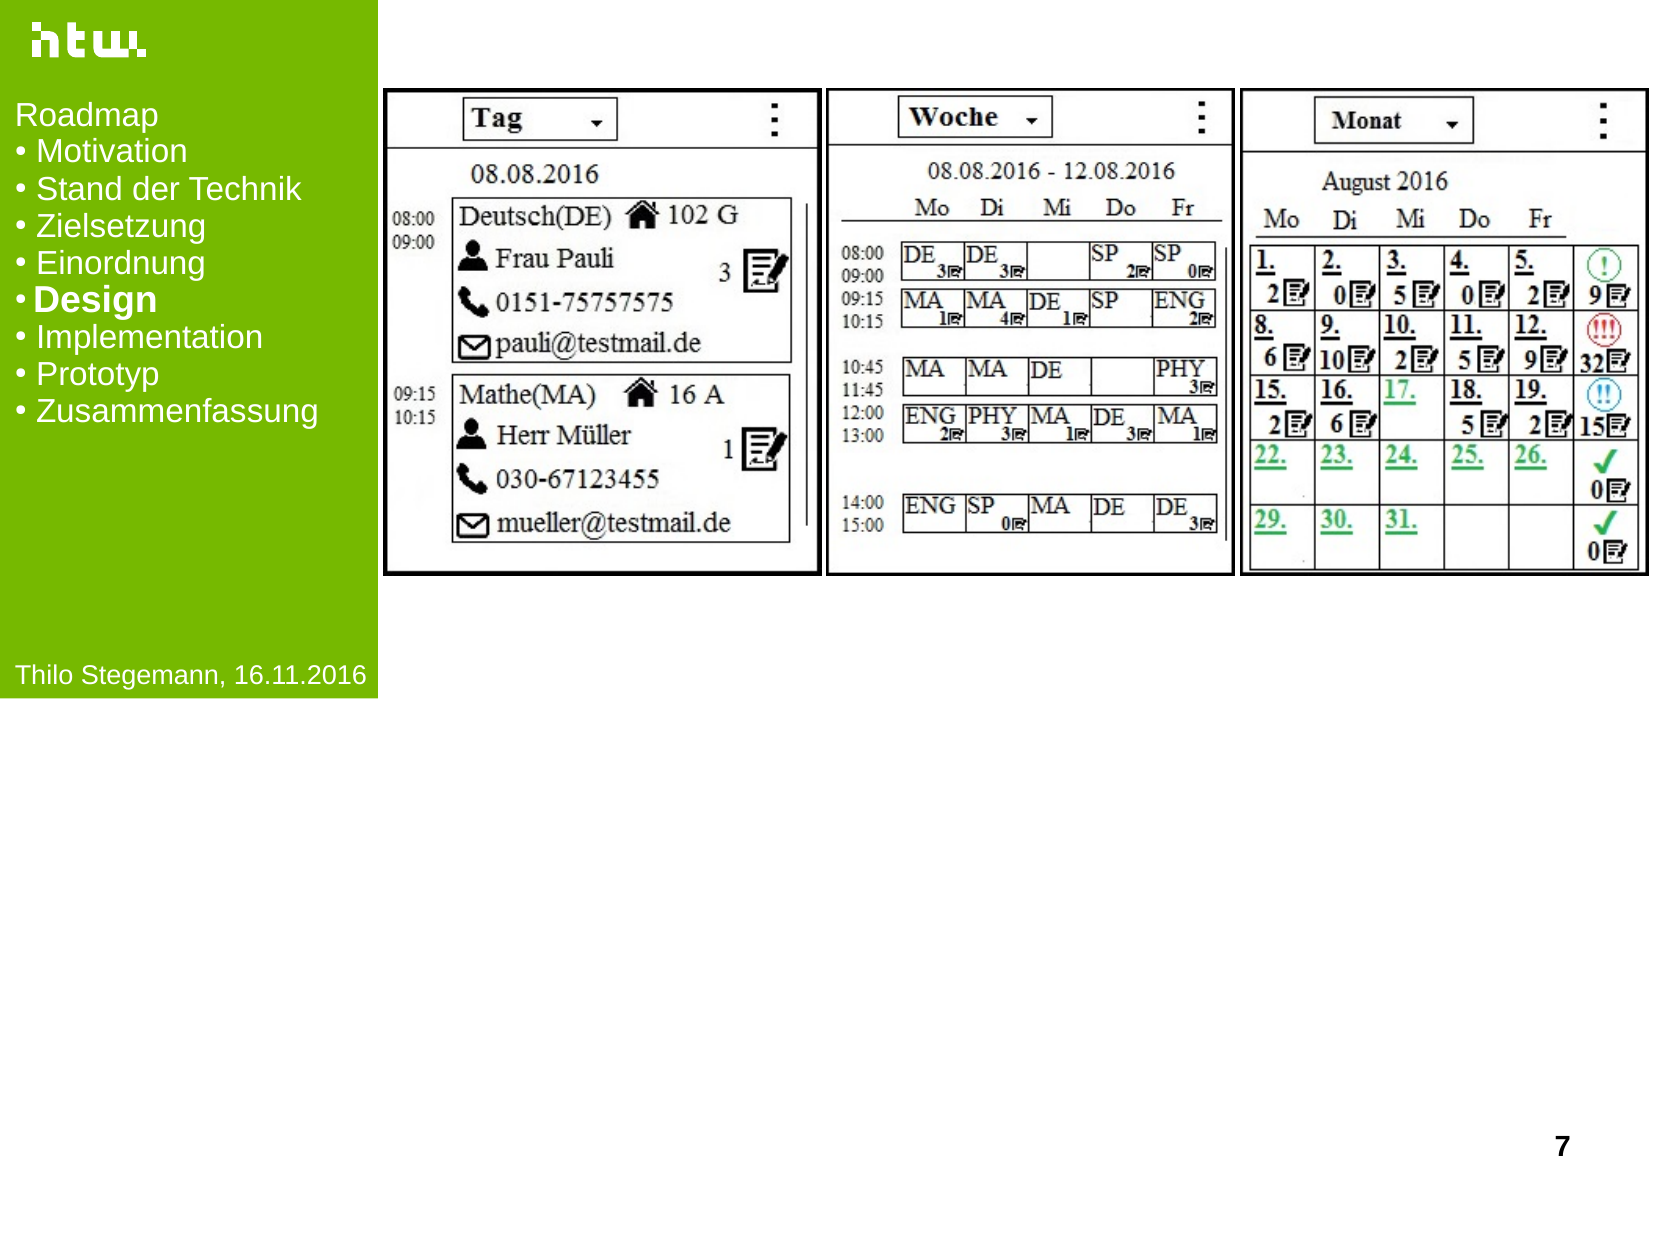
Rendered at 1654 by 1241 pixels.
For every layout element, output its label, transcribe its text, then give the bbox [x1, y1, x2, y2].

picture [826, 88, 1235, 576]
picture [383, 88, 822, 577]
picture [1240, 88, 1649, 576]
text_box Design [39, 278, 152, 321]
text_box Design [41, 290, 53, 308]
